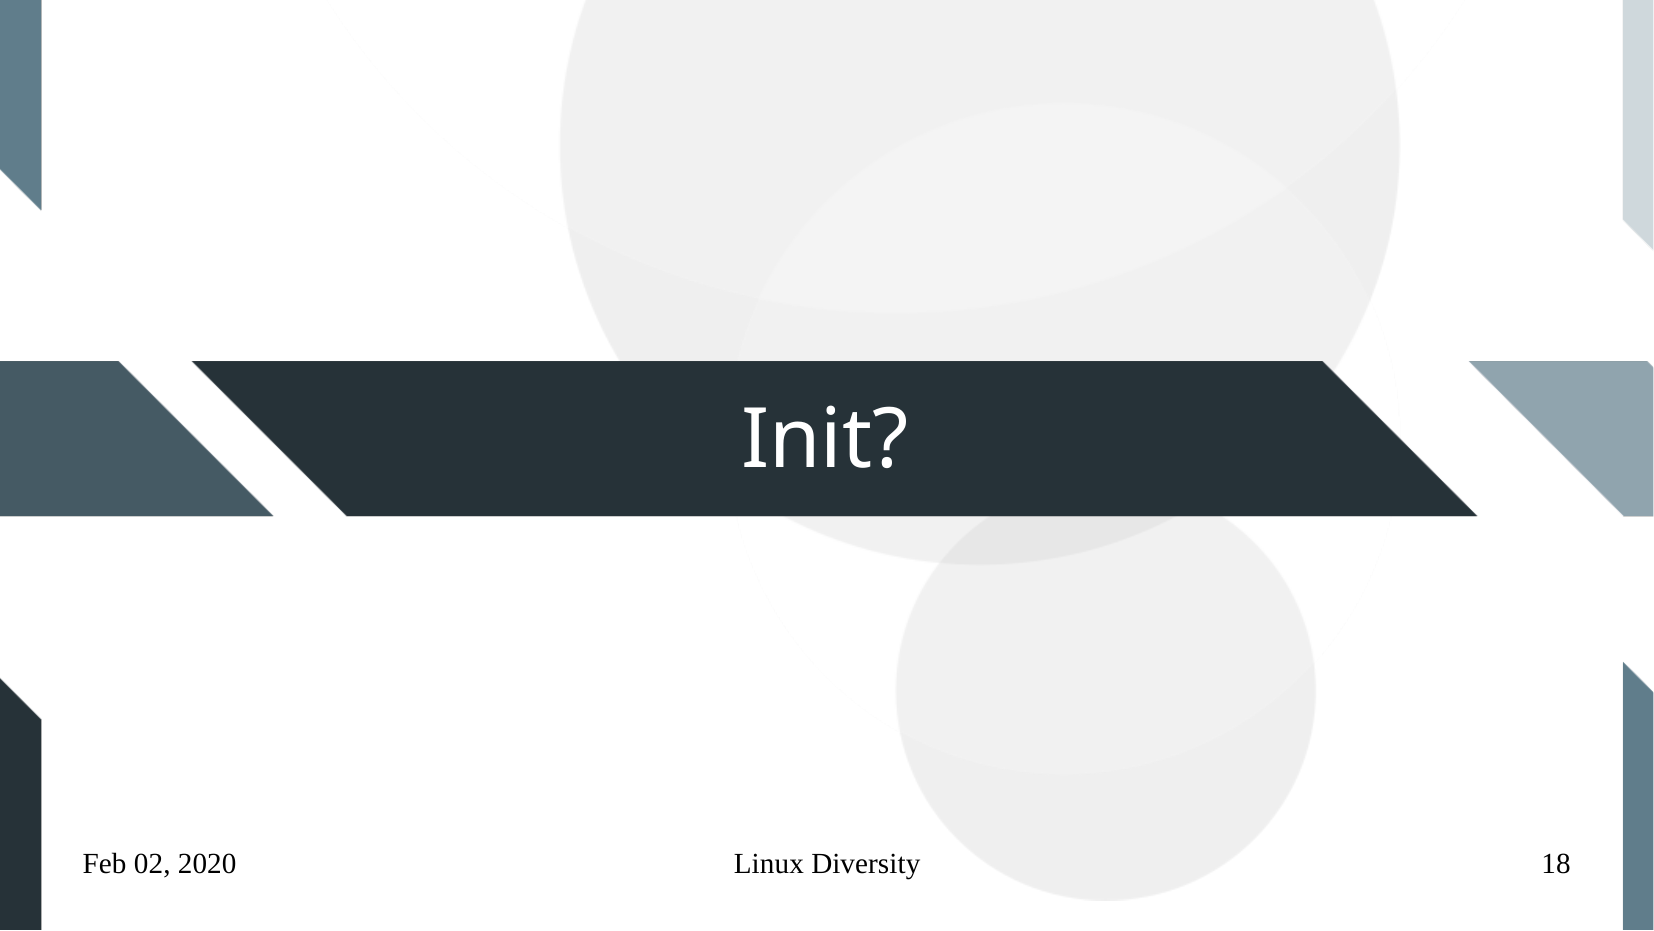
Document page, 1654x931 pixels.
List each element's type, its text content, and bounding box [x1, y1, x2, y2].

title Init? [82, 360, 1568, 511]
picture [0, 0, 1654, 930]
